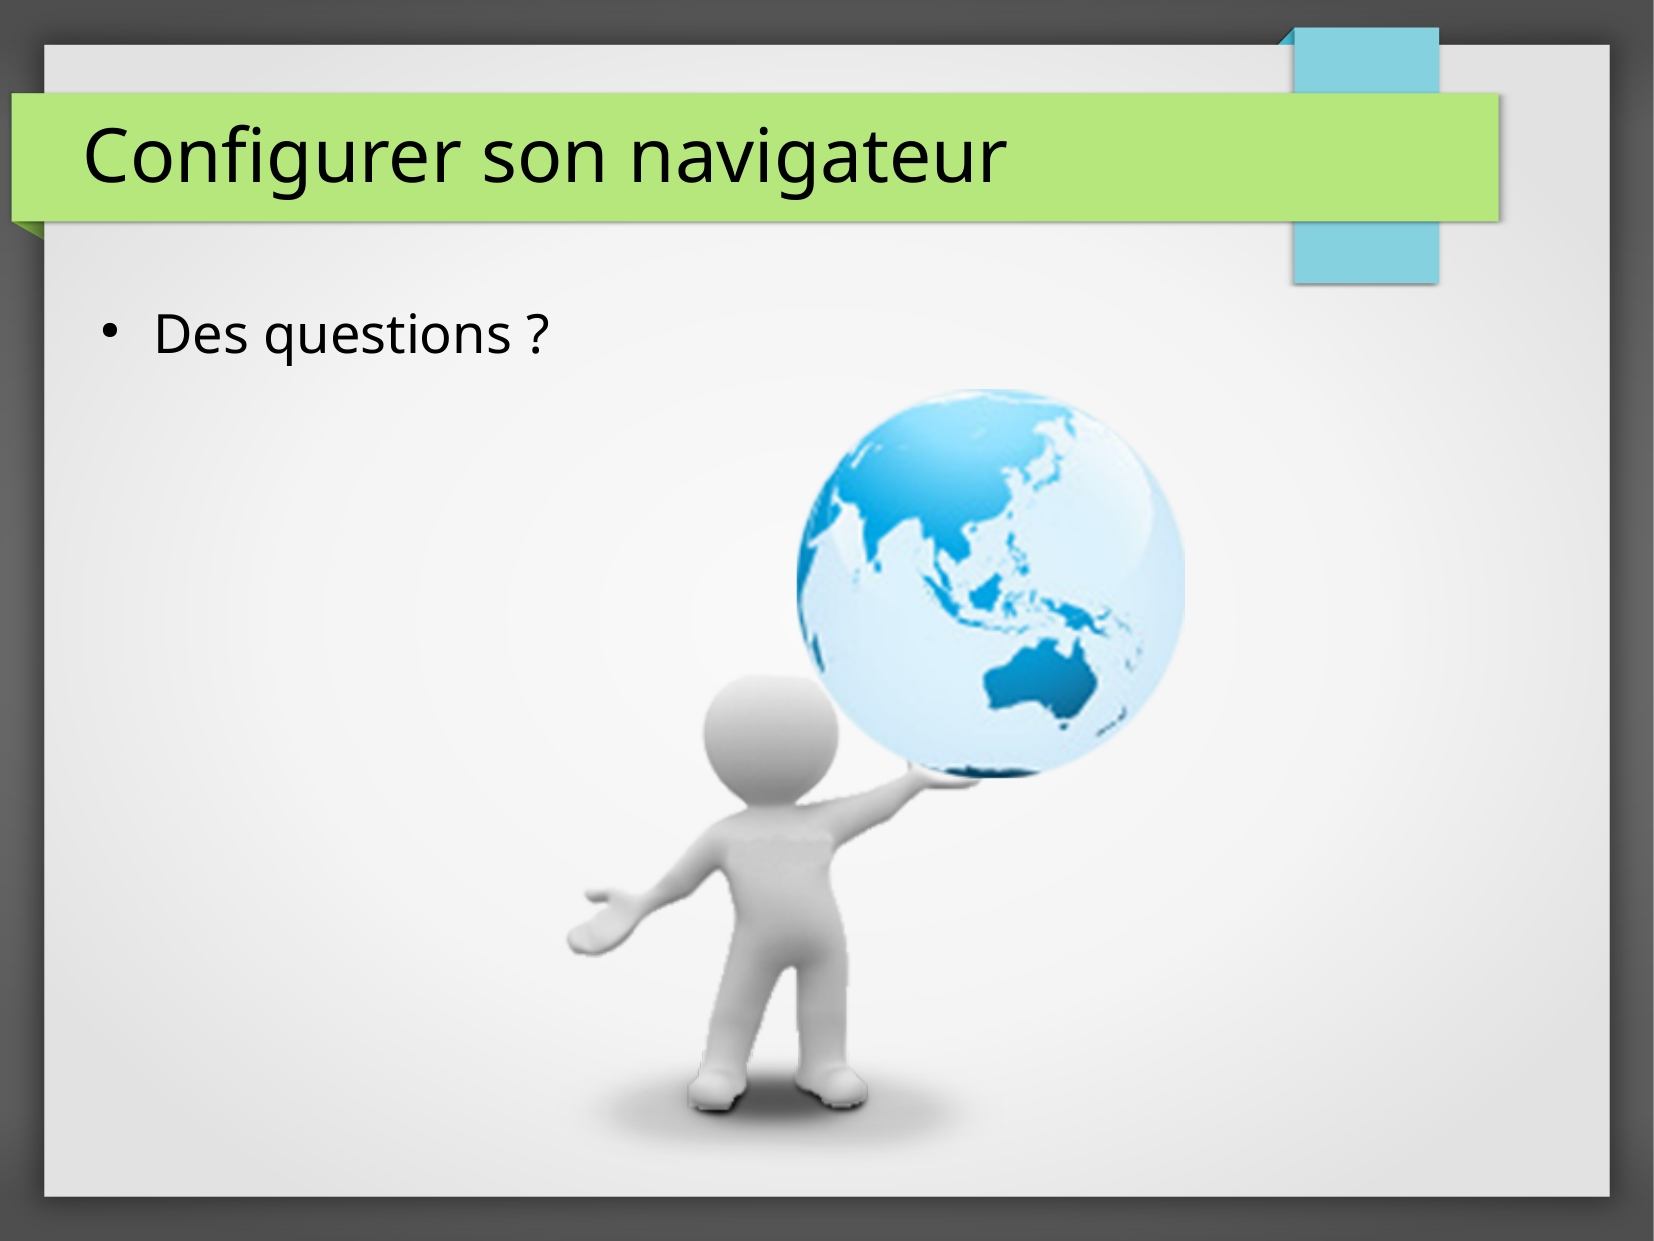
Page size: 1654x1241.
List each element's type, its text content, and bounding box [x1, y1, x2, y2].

picture [0, 0, 1654, 1241]
list Des questions ? [82, 295, 1571, 1015]
title Configurer son navigateur [82, 60, 1477, 248]
